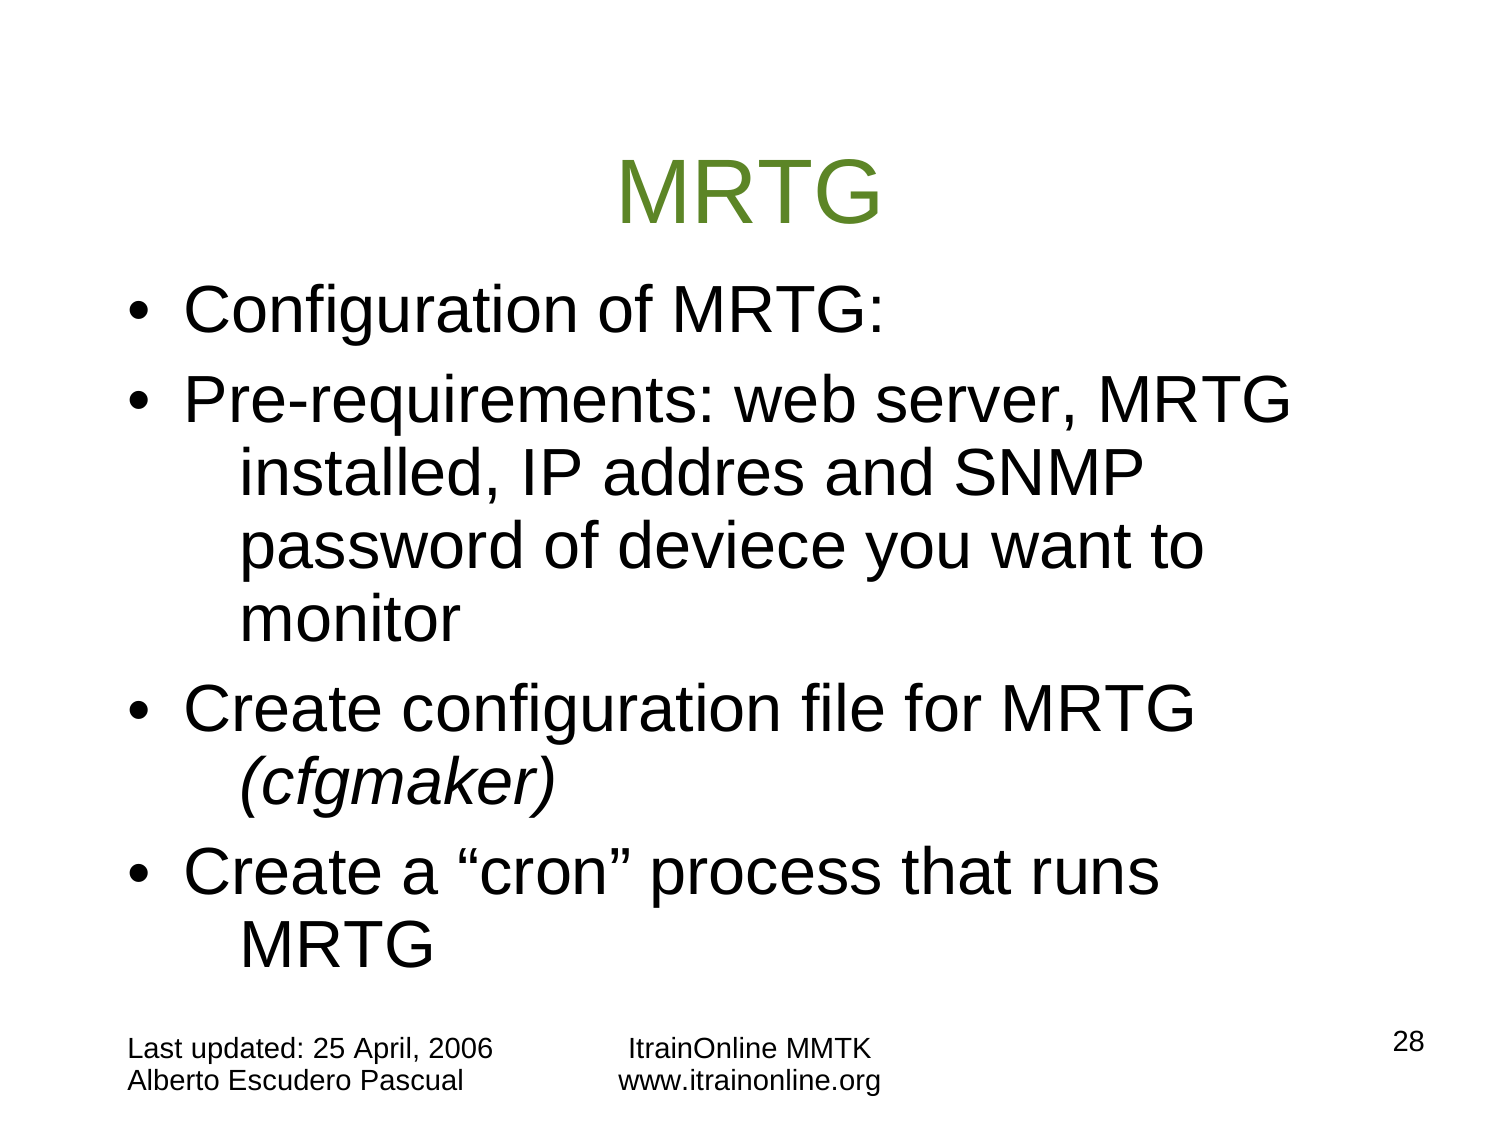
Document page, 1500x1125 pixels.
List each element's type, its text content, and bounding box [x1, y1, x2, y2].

text_box MRTG [112, 100, 1388, 288]
text_box Configuration of MRTG: Pre-requirements: web server, MRTG installed, IP addres and SNMP password of deviece you want to monitor Create configuration file for MRTG (cfgmaker) Create a “cron” process that runs MRTG [112, 288, 1388, 920]
